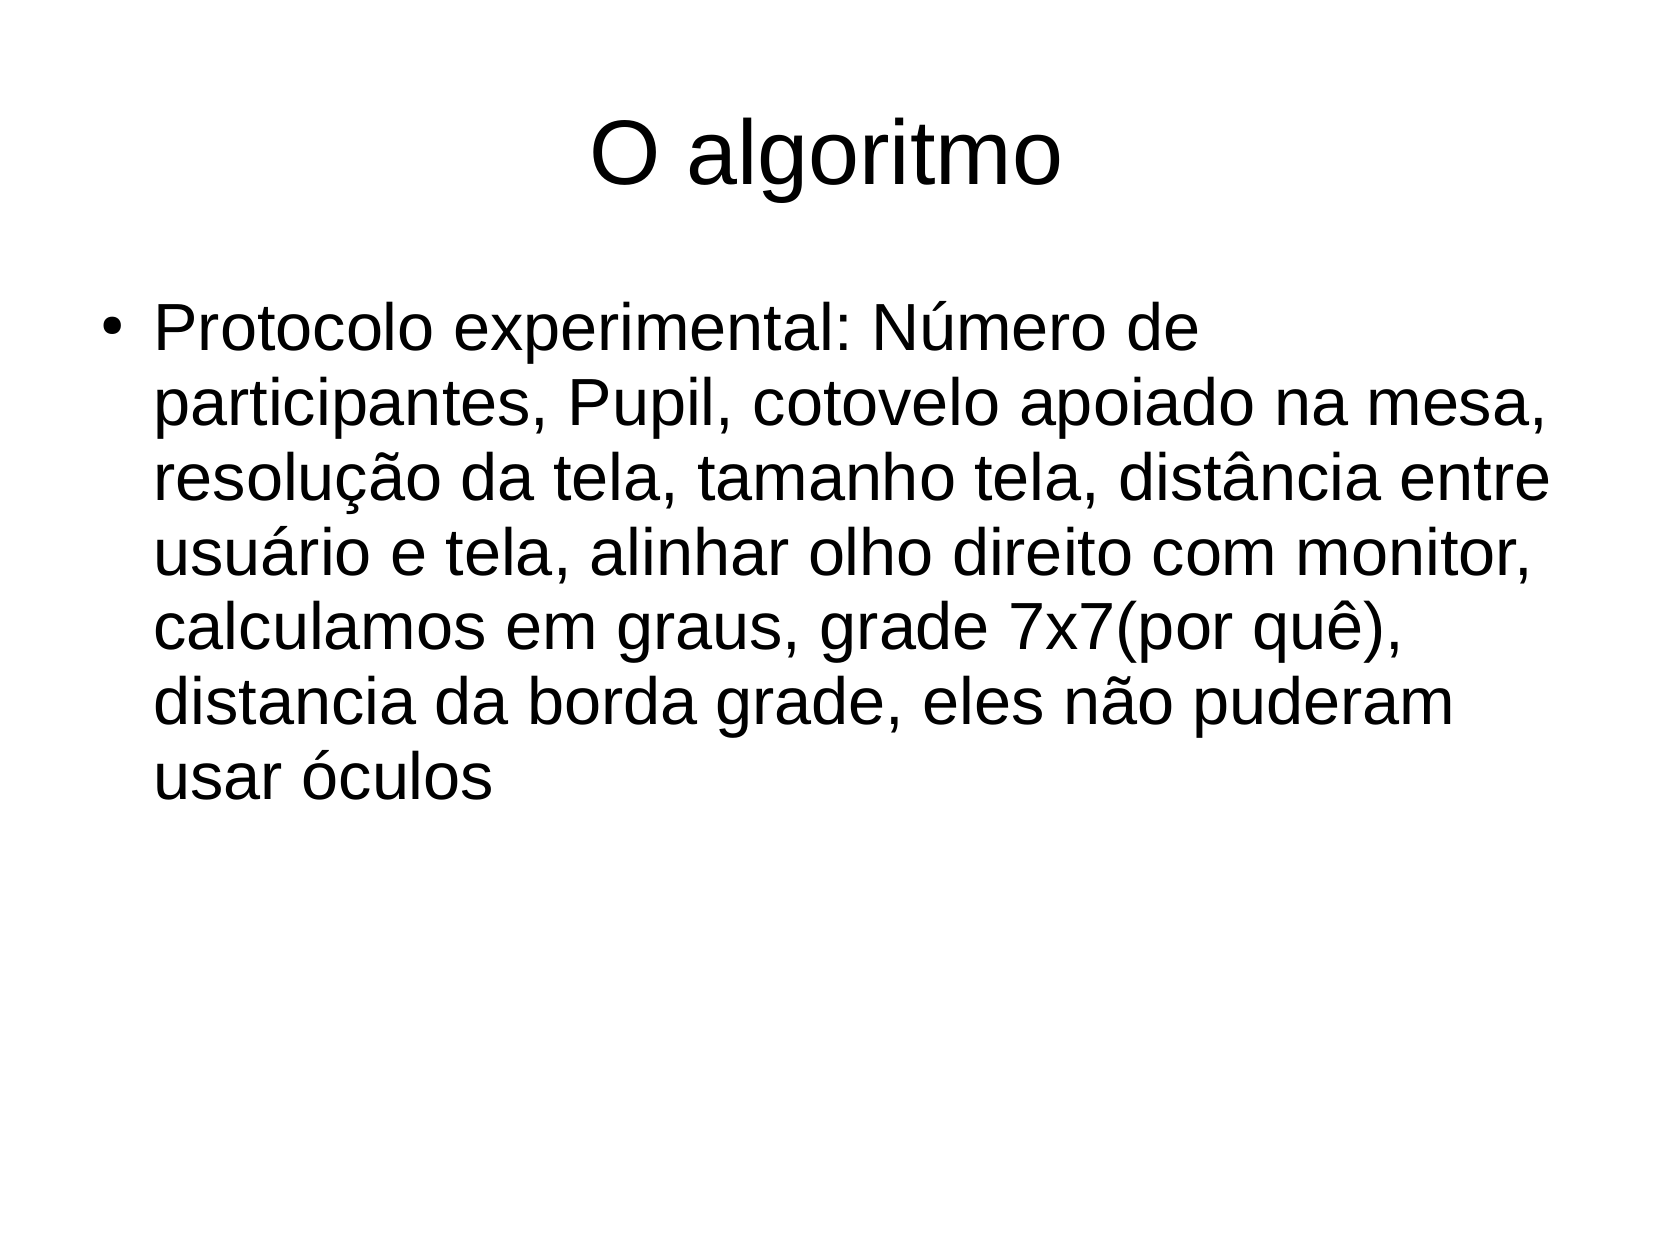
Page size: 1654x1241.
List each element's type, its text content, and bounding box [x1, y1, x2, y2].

list Protocolo experimental: Número de participantes, Pupil, cotovelo apoiado na mesa, resolução da tela, tamanho tela, distância entre usuário e tela, alinhar olho direito com monitor, calculamos em graus, grade 7x7(por quê), distancia da borda grade, eles não puderam usar óculos [82, 290, 1571, 1109]
title O algoritmo [82, 49, 1571, 257]
